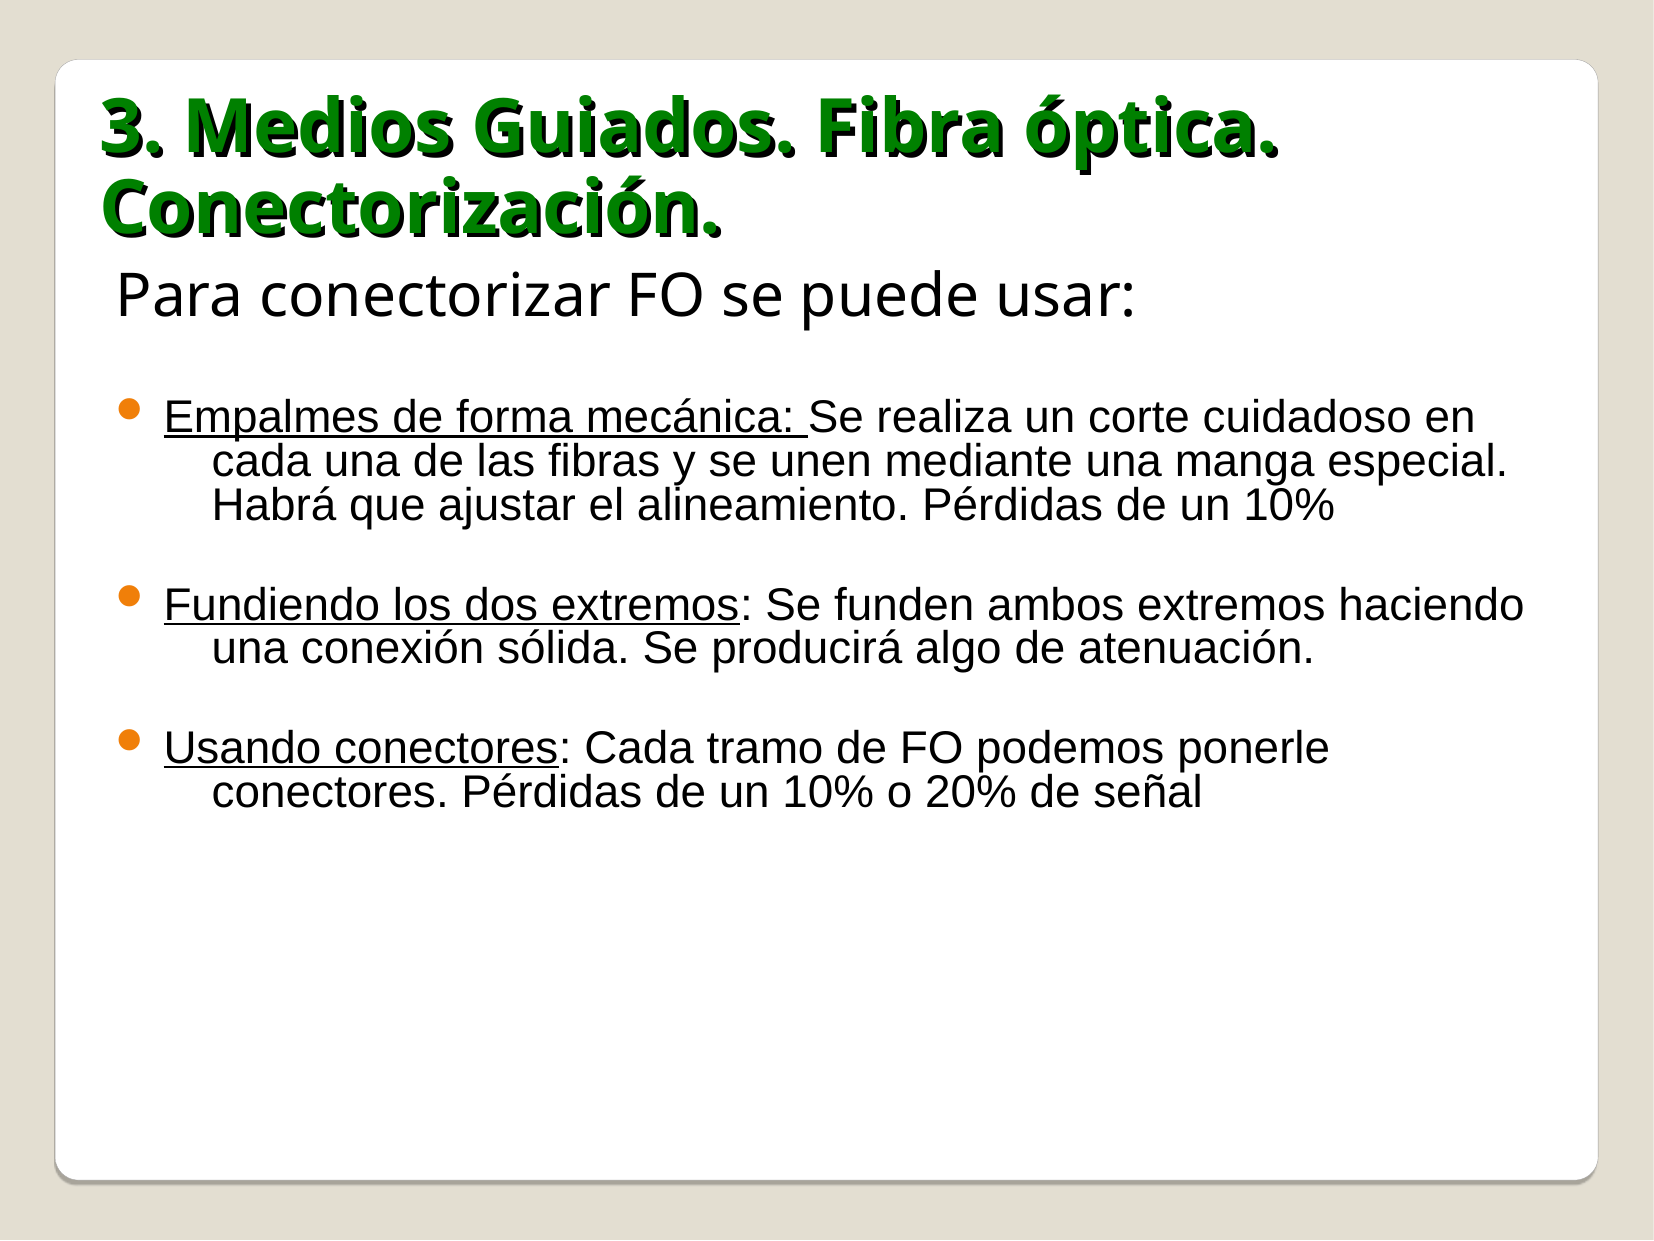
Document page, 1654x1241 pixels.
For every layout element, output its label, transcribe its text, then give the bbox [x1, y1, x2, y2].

text_box 3. Medios Guiados. Fibra óptica. Conectorización. [82, 66, 1571, 253]
text_box Para conectorizar FO se puede usar: Empalmes de forma mecánica: Se realiza un corte cuidadoso en cada una de las fibras y se unen mediante una manga especial. Habrá que ajustar el alineamiento. Pérdidas de un 10% Fundiendo los dos extremos: Se funden ambos extremos haciendo una conexión sólida. Se producirá algo de atenuación. Usando conectores: Cada tramo de FO podemos ponerle conectores. Pérdidas de un 10% o 20% de señal [82, 253, 1571, 853]
